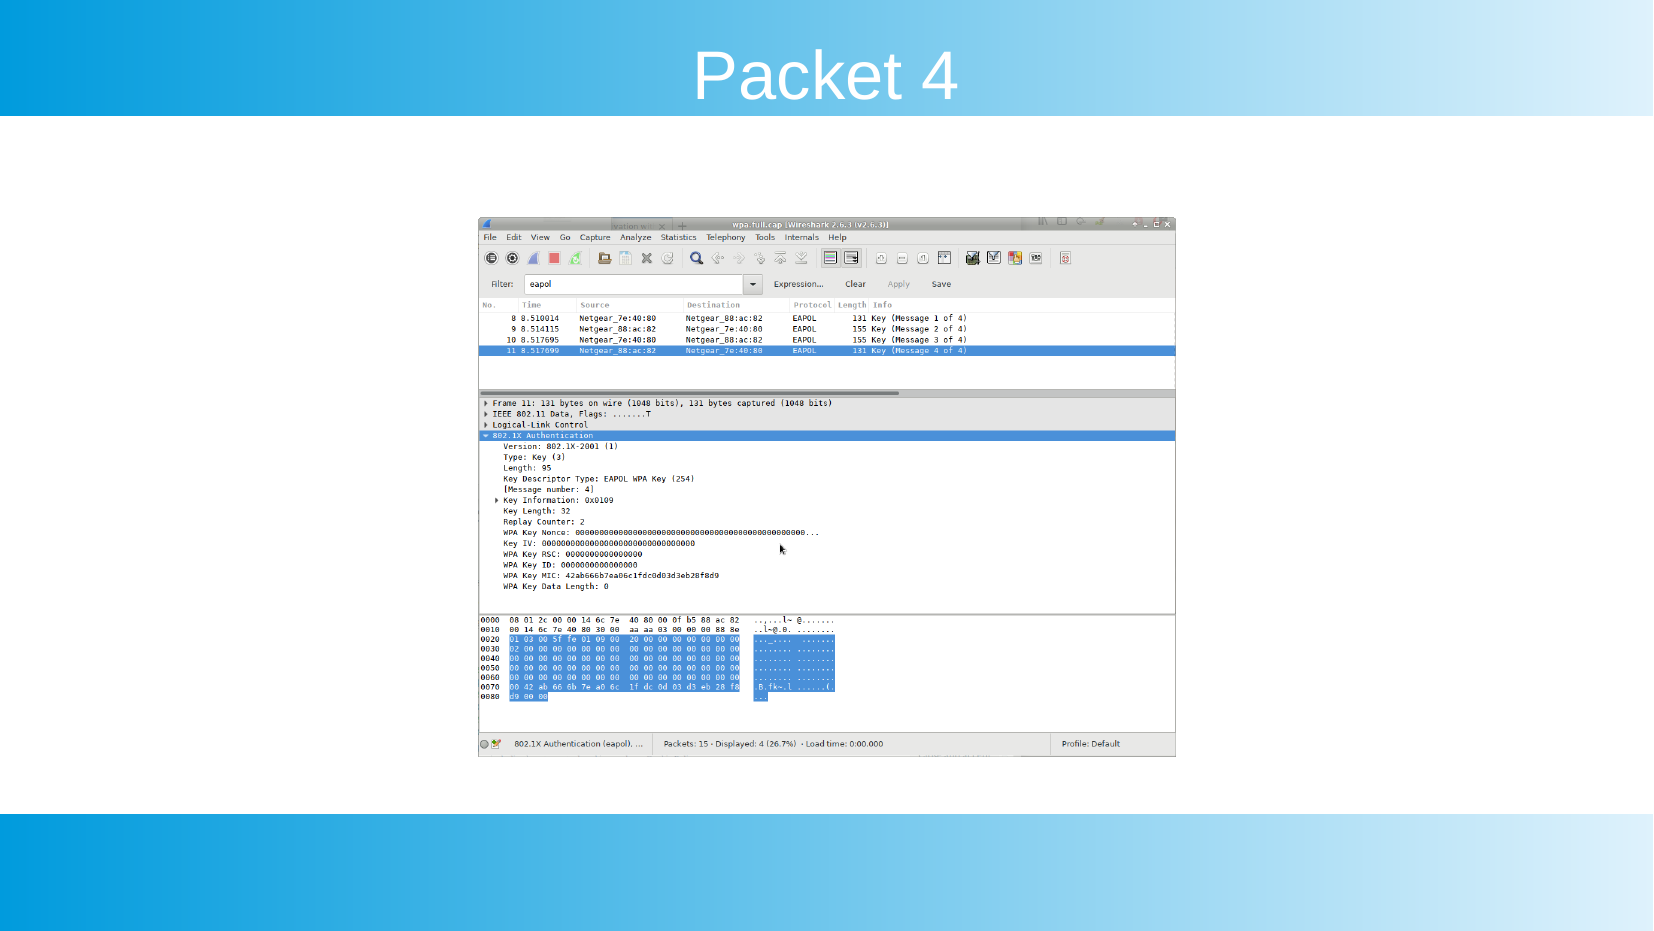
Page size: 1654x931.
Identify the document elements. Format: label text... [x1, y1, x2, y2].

picture [478, 217, 1176, 758]
title Packet 4 [82, 37, 1571, 116]
